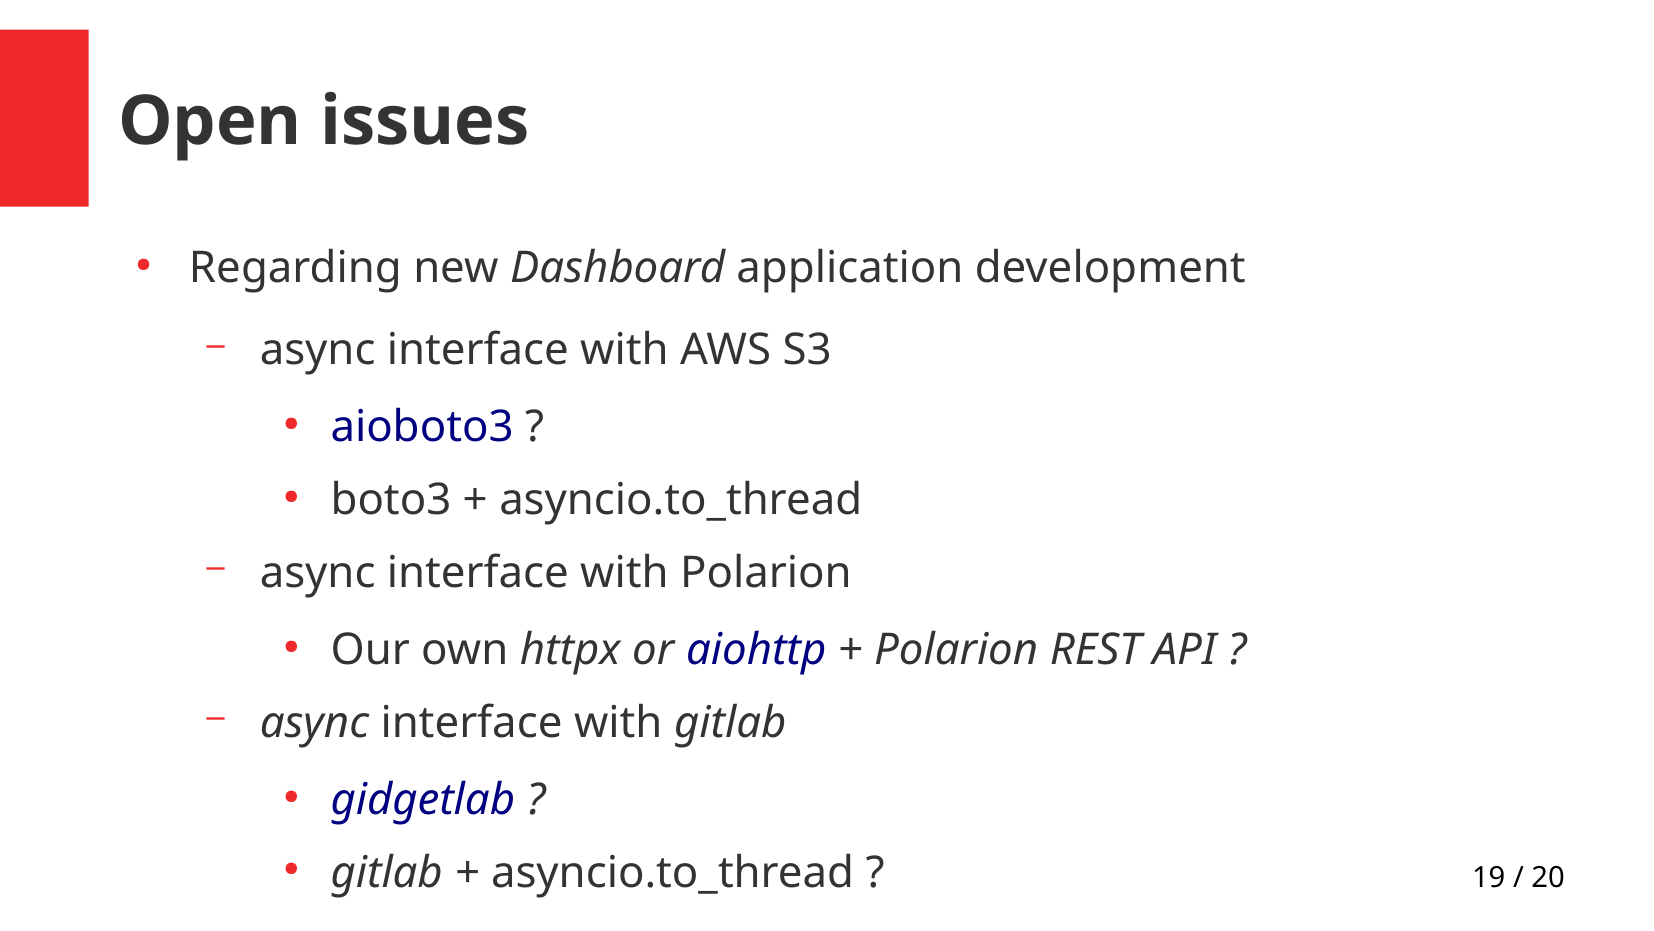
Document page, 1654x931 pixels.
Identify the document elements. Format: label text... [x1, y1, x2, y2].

list Regarding new Dashboard application development async interface with AWS S3 aioboto3 ? boto3 + asyncio.to_thread async interface with Polarion Our own httpx or aiohttp + Polarion REST API ? async interface with gitlab gidgetlab ? gitlab + asyncio.to_thread ? [118, 236, 1595, 798]
title Open issues [118, 29, 1595, 207]
